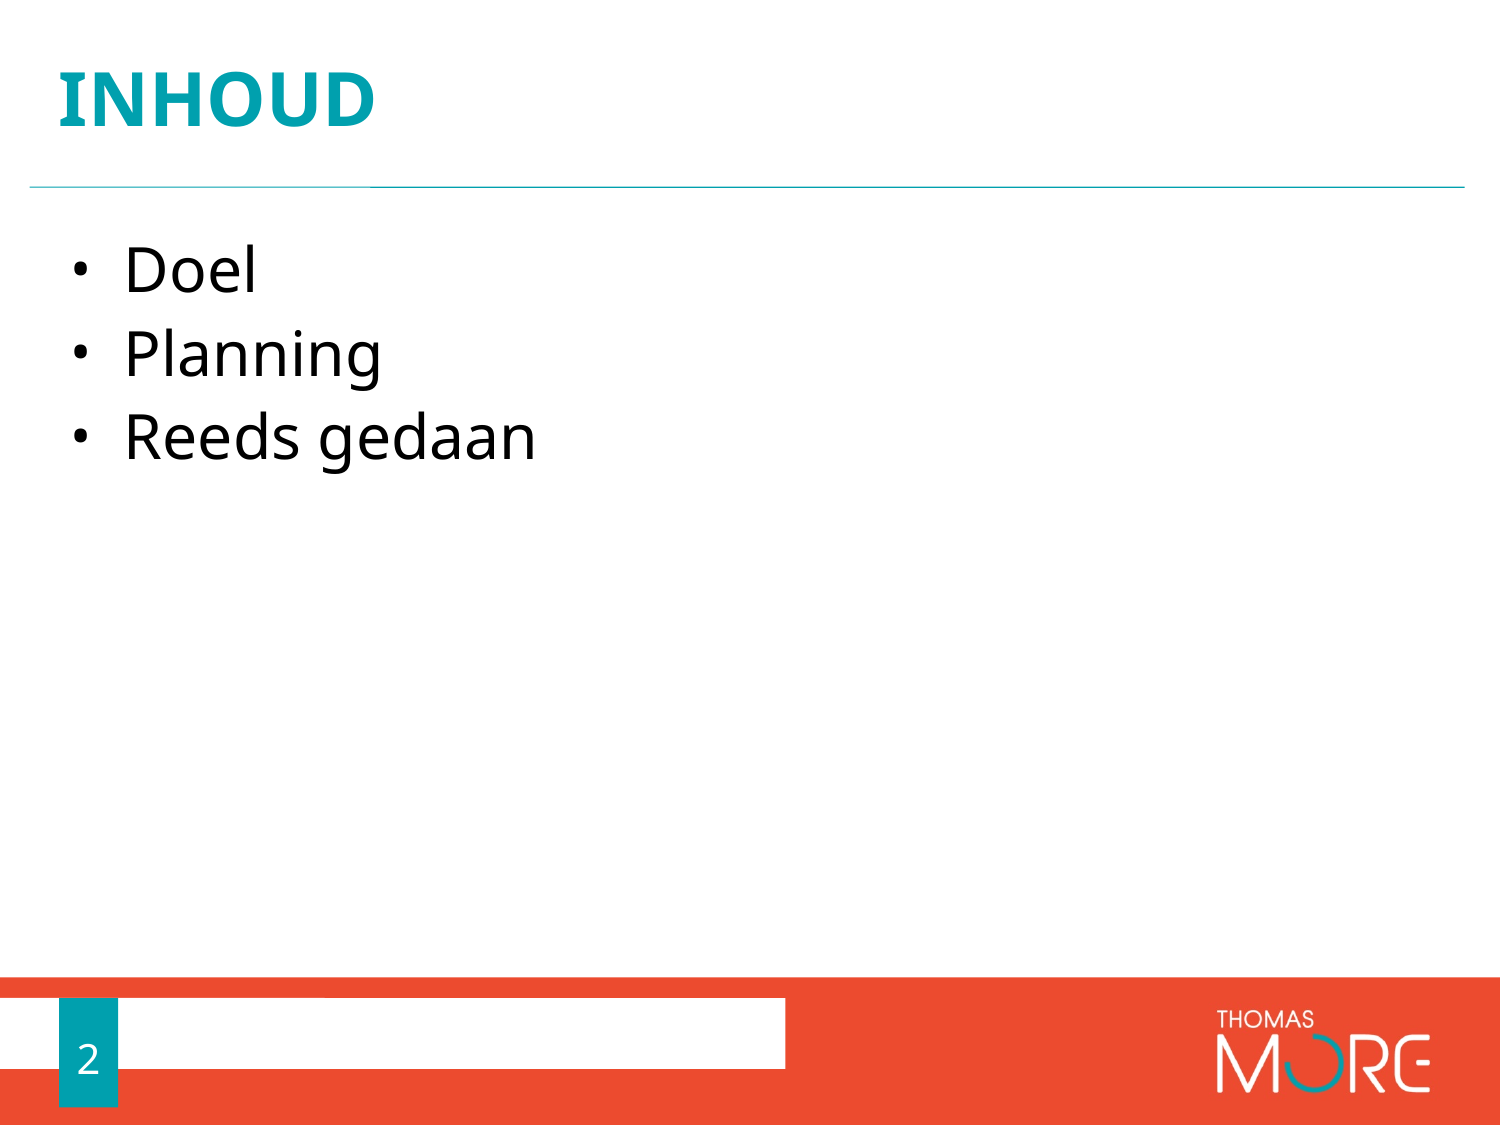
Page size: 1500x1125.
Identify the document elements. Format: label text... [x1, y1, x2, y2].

list Doel Planning Reeds gedaan [0, 188, 1500, 916]
footer [123, 998, 786, 1069]
title Inhoud [0, 0, 1500, 188]
slide_number <number> [59, 998, 119, 1108]
picture [1187, 980, 1459, 1122]
